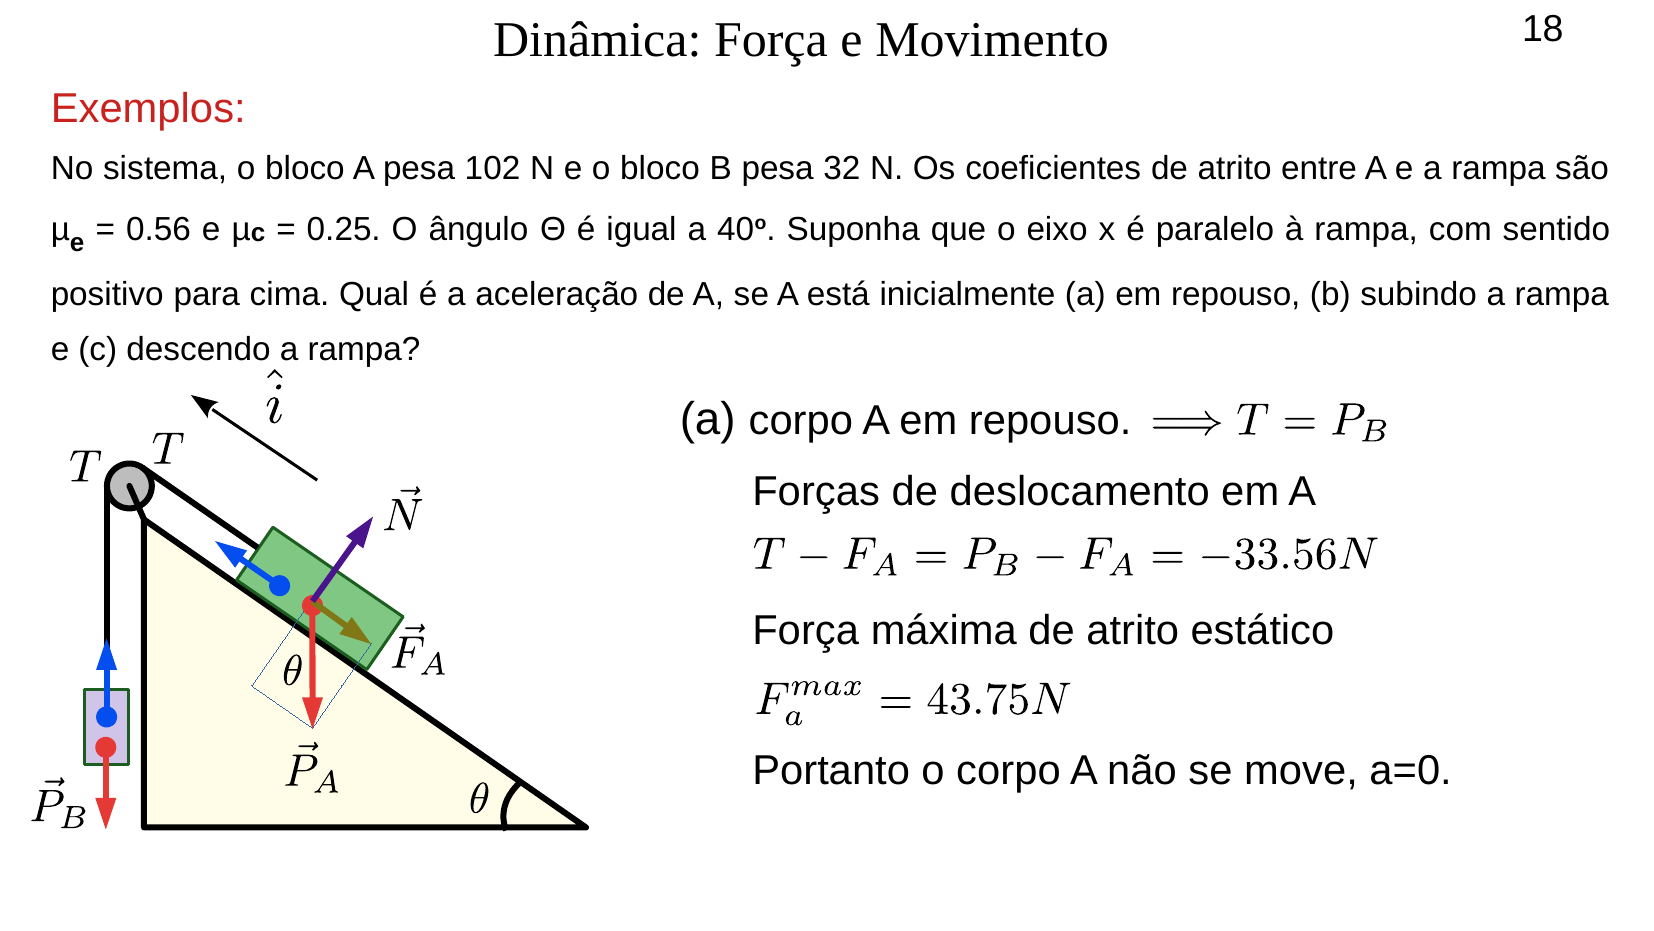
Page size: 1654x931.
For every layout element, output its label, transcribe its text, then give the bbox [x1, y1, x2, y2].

text_box Dinâmica: Força e Movimento [478, 0, 1149, 77]
picture [468, 782, 489, 814]
picture [282, 654, 302, 686]
text_box Exemplos: No sistema, o bloco A pesa 102 N e o bloco B pesa 32 N. Os coeficientes de atrito entre A e a rampa são µe = 0.56 e µc = 0.25. O ângulo Θ é igual a 40o. Suponha que o eixo x é paralelo à rampa, com sentido positivo para cima. Qual é a aceleração de A, se A está inicialmente (a) em repouso, (b) subindo a rampa e (c) descendo a rampa? (a) corpo A em repouso. Forças de deslocamento em A Força máxima de atrito estático Portanto o corpo A não se move, a=0. [36, 77, 1630, 870]
picture [382, 486, 423, 531]
text_box [106, 463, 152, 509]
text_box [316, 572, 404, 670]
picture [69, 450, 102, 482]
picture [1148, 401, 1388, 444]
picture [388, 621, 447, 677]
text_box [84, 689, 129, 765]
text_box [236, 527, 332, 630]
picture [281, 739, 340, 795]
picture [752, 679, 1073, 728]
text_box [143, 521, 586, 828]
text_box <number> [1507, 0, 1654, 71]
picture [151, 432, 184, 464]
picture [260, 369, 283, 424]
picture [27, 775, 88, 830]
picture [752, 537, 1378, 576]
